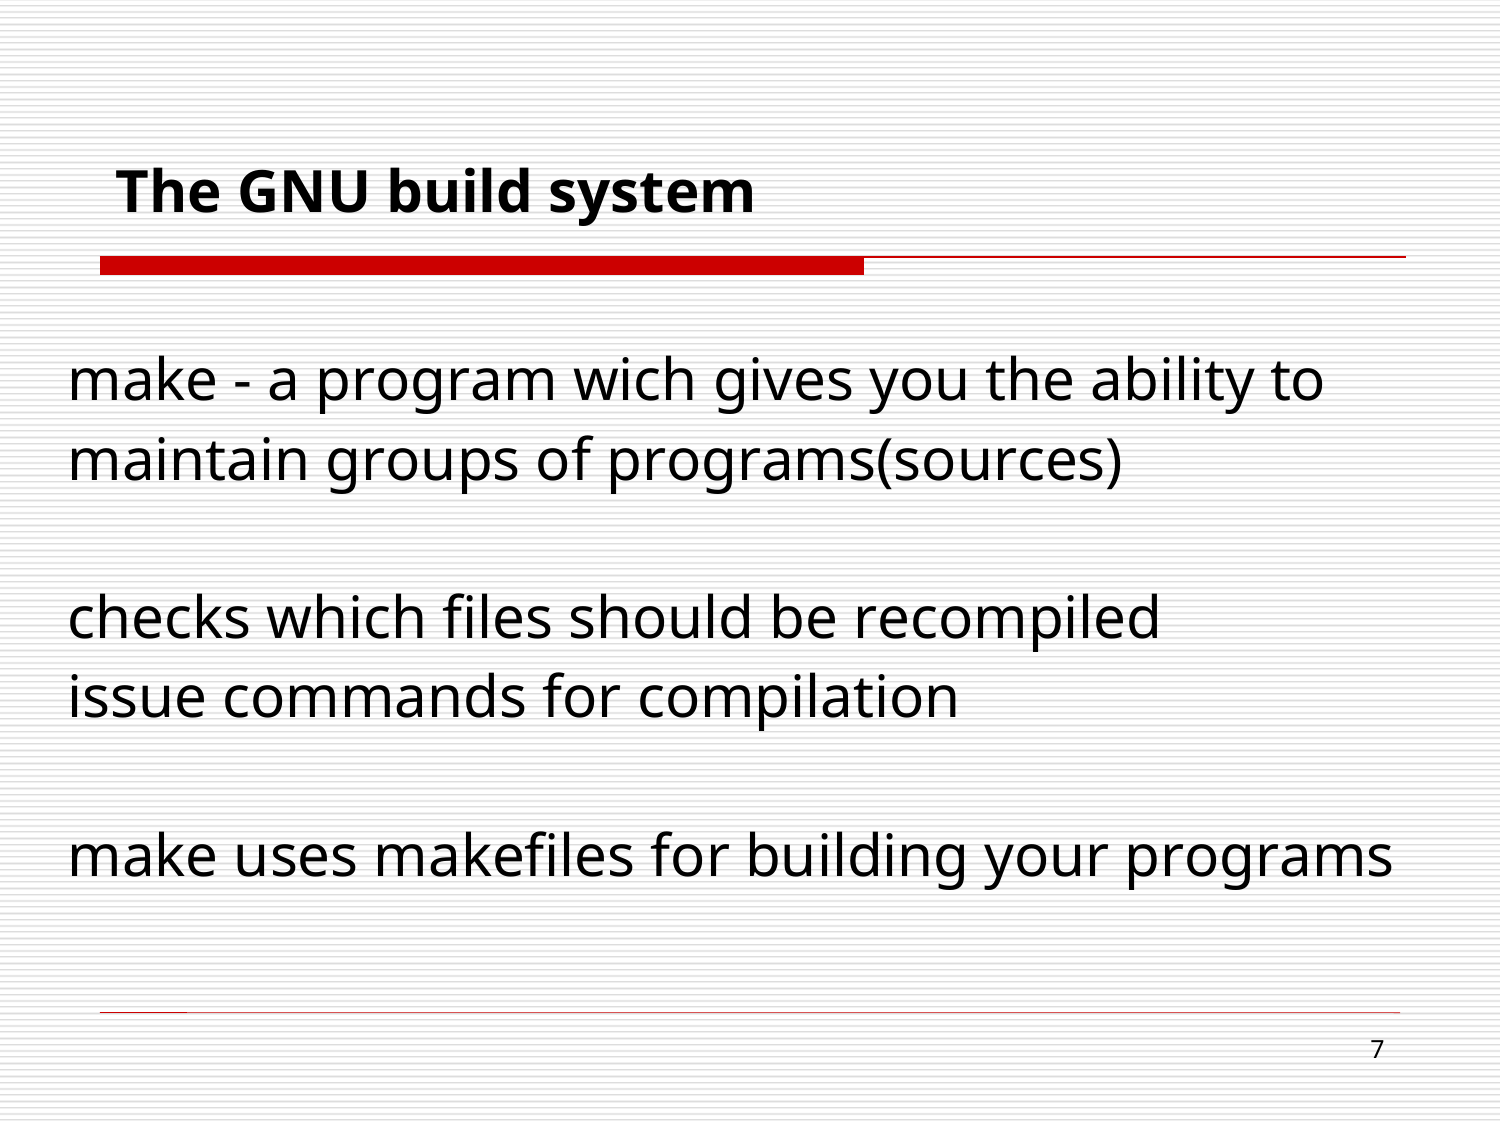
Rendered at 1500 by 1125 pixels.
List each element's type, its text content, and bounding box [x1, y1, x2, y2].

picture [0, 0, 1500, 1125]
text_box make - a program wich gives you the ability to maintain groups of programs(sources) checks which files should be recompiled issue commands for compilation make uses makefiles for building your programs [53, 468, 1465, 981]
title The GNU build system [100, 94, 1376, 238]
